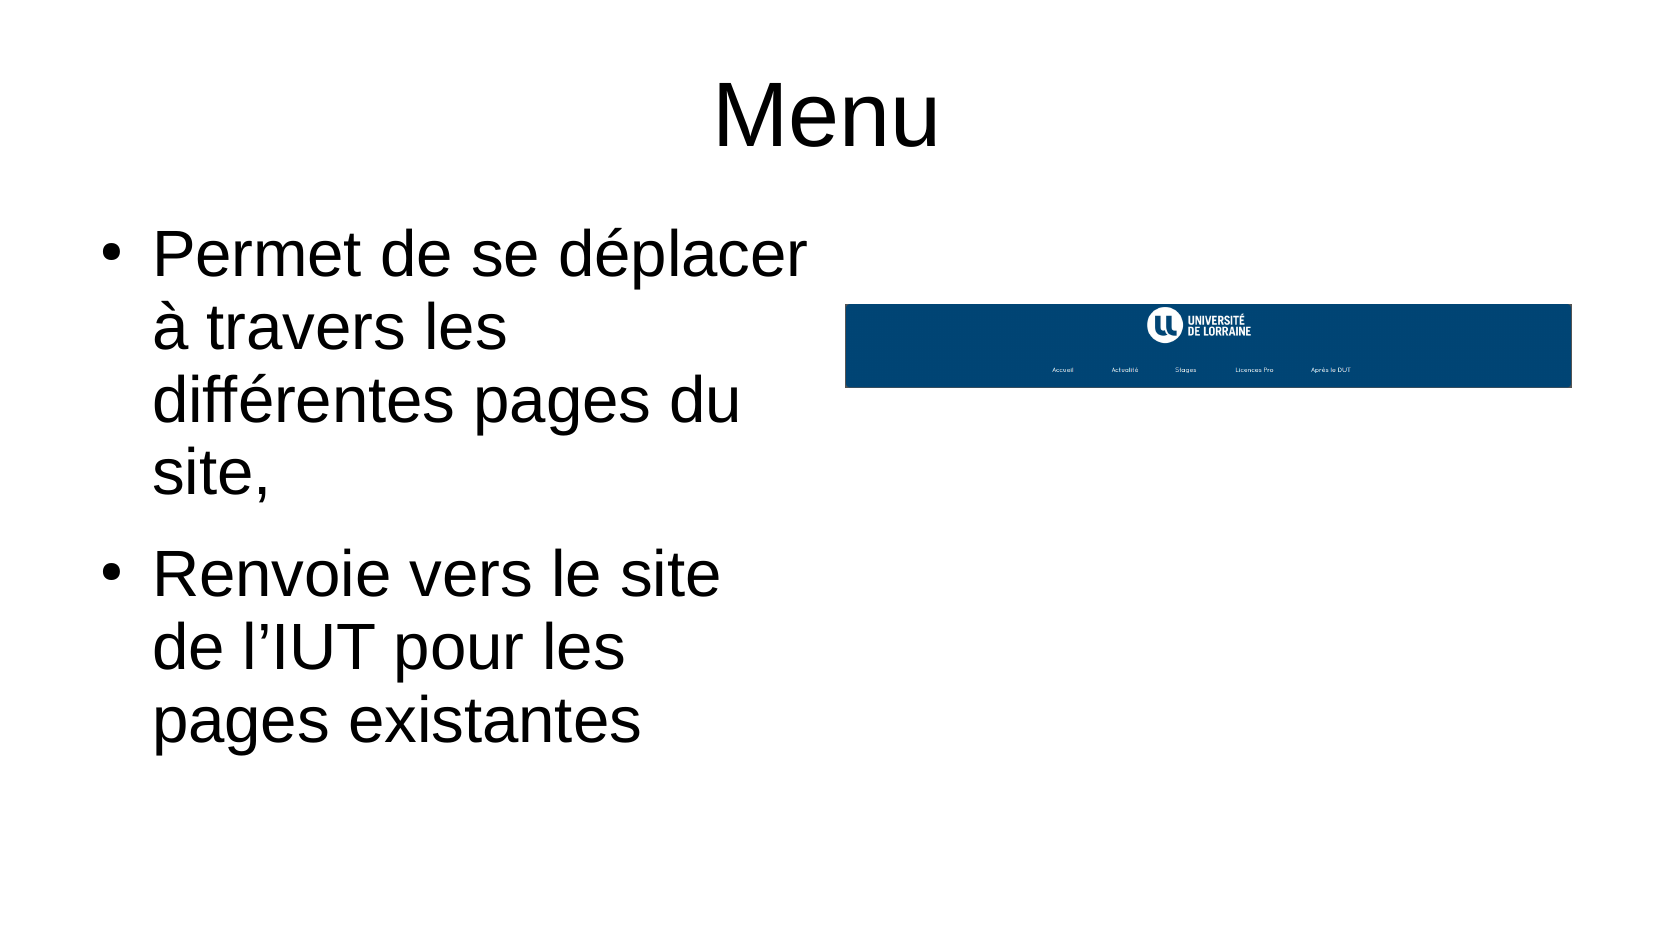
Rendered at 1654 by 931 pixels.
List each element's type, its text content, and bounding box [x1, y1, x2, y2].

list Permet de se déplacer à travers les différentes pages du site, Renvoie vers le site de l’IUT pour les pages existantes [82, 217, 809, 758]
title Menu [82, 37, 1571, 193]
picture [845, 304, 1572, 388]
